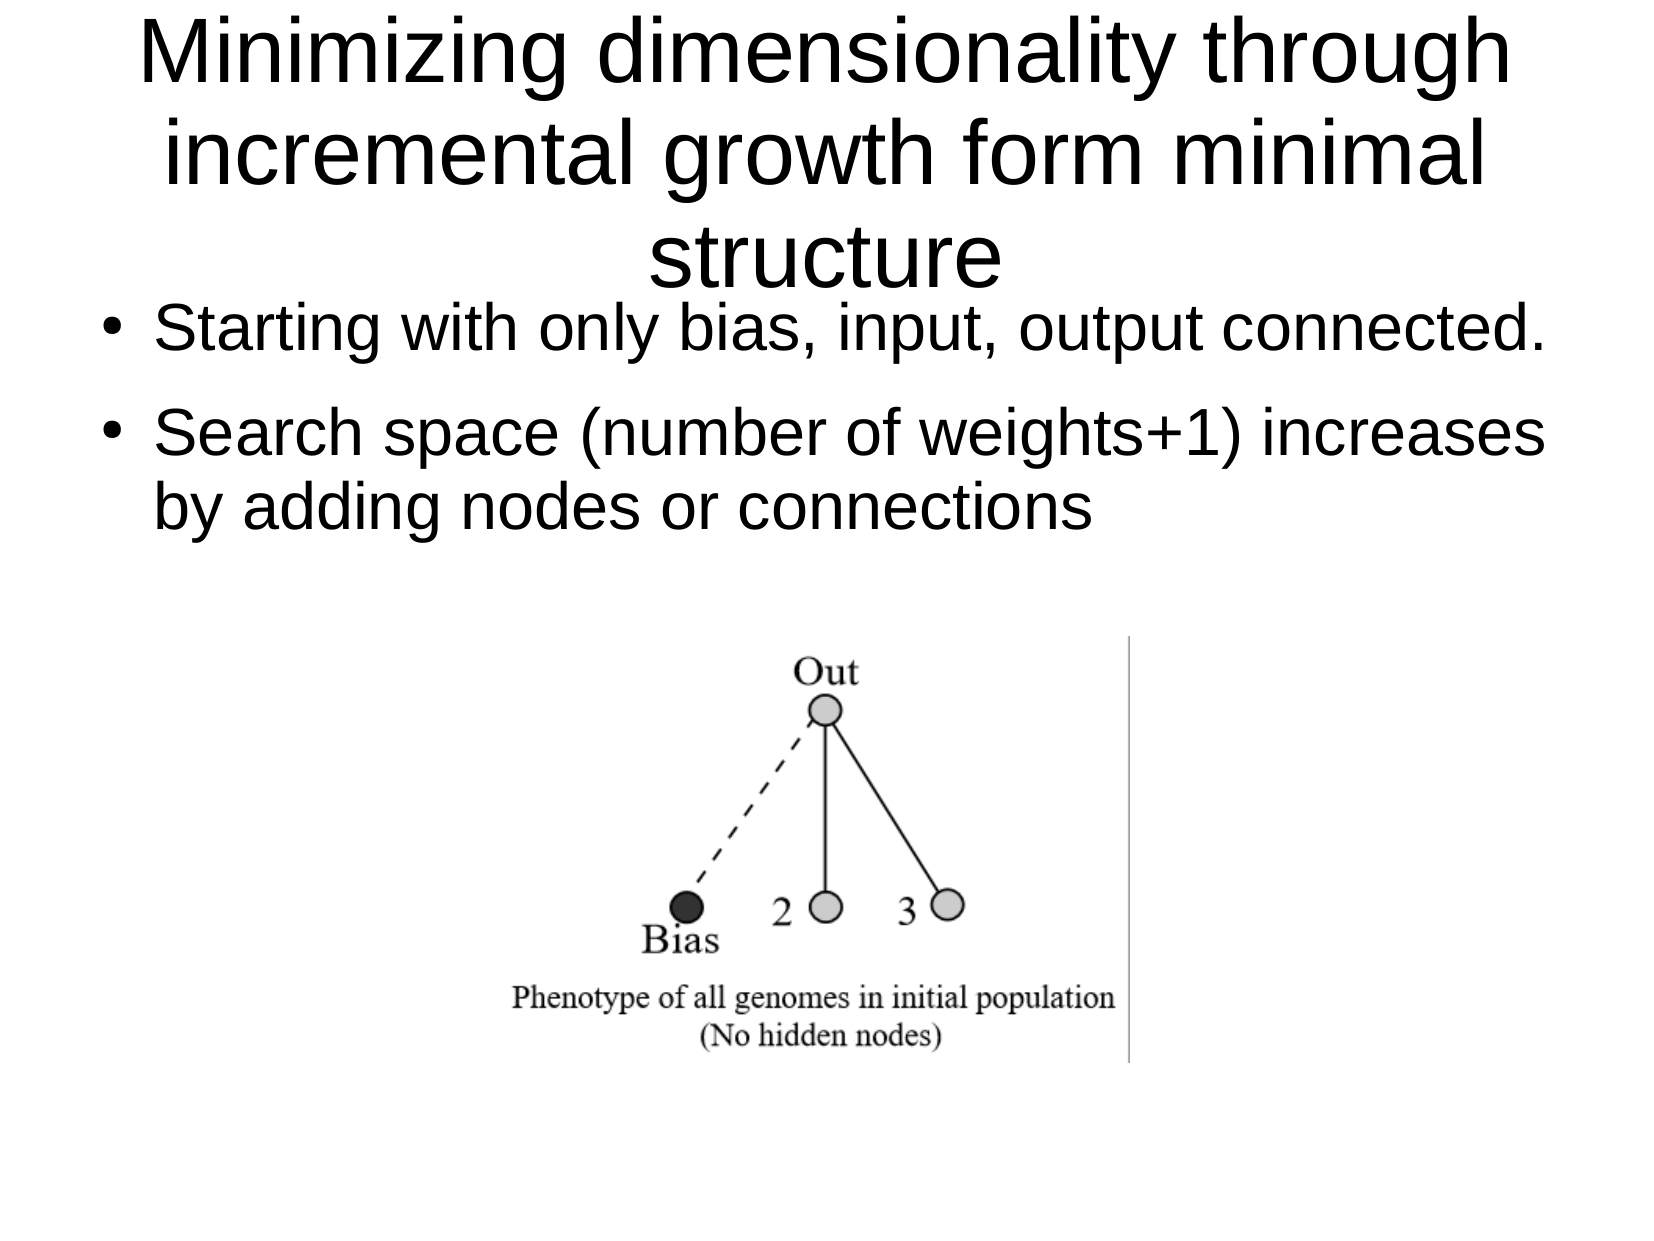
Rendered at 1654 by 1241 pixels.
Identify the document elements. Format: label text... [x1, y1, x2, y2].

list Starting with only bias, input, output connected. Search space (number of weights+1) increases by adding nodes or connections [82, 290, 1571, 1010]
picture [507, 636, 1130, 1063]
title Minimizing dimensionality through incremental growth form minimal structure [82, 0, 1571, 290]
